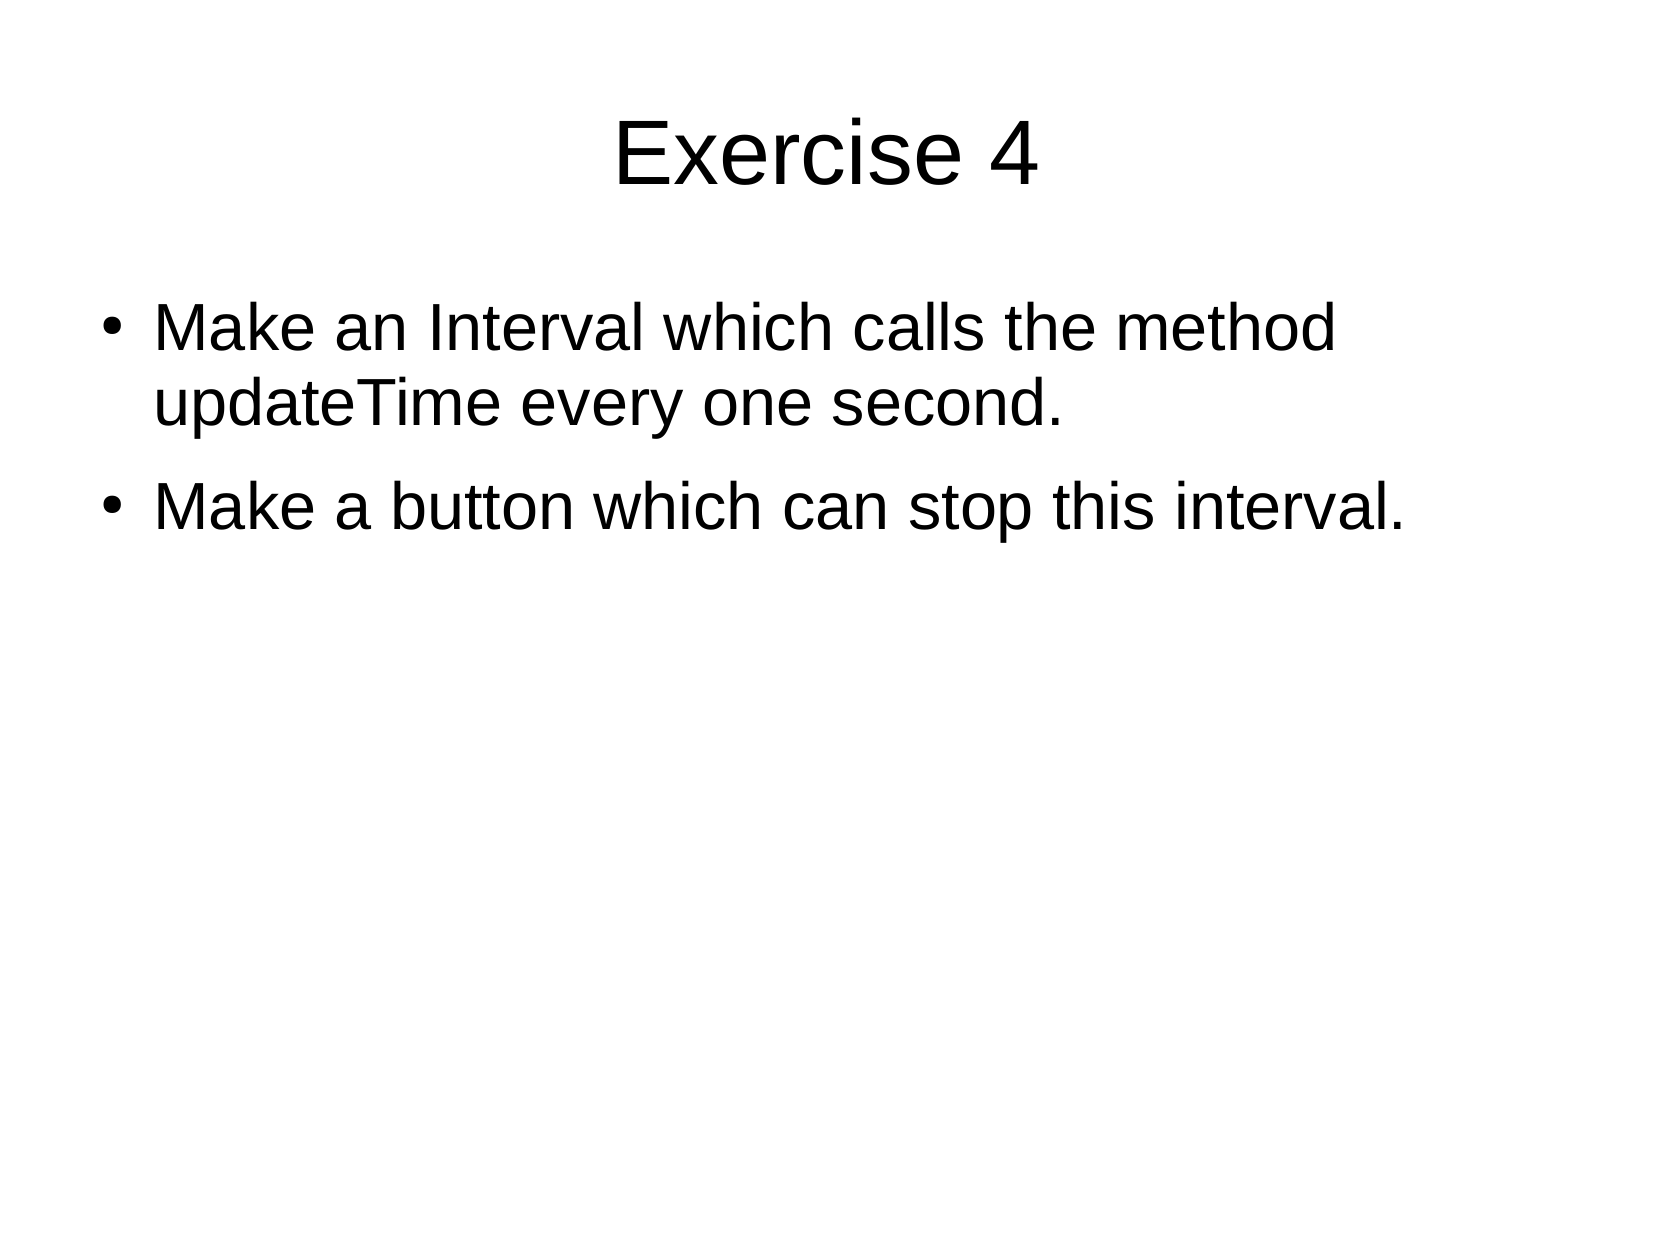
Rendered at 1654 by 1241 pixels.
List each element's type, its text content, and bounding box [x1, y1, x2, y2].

title Exercise 4 [82, 49, 1571, 257]
list Make an Interval which calls the method updateTime every one second. Make a button which can stop this interval. [82, 290, 1571, 1109]
